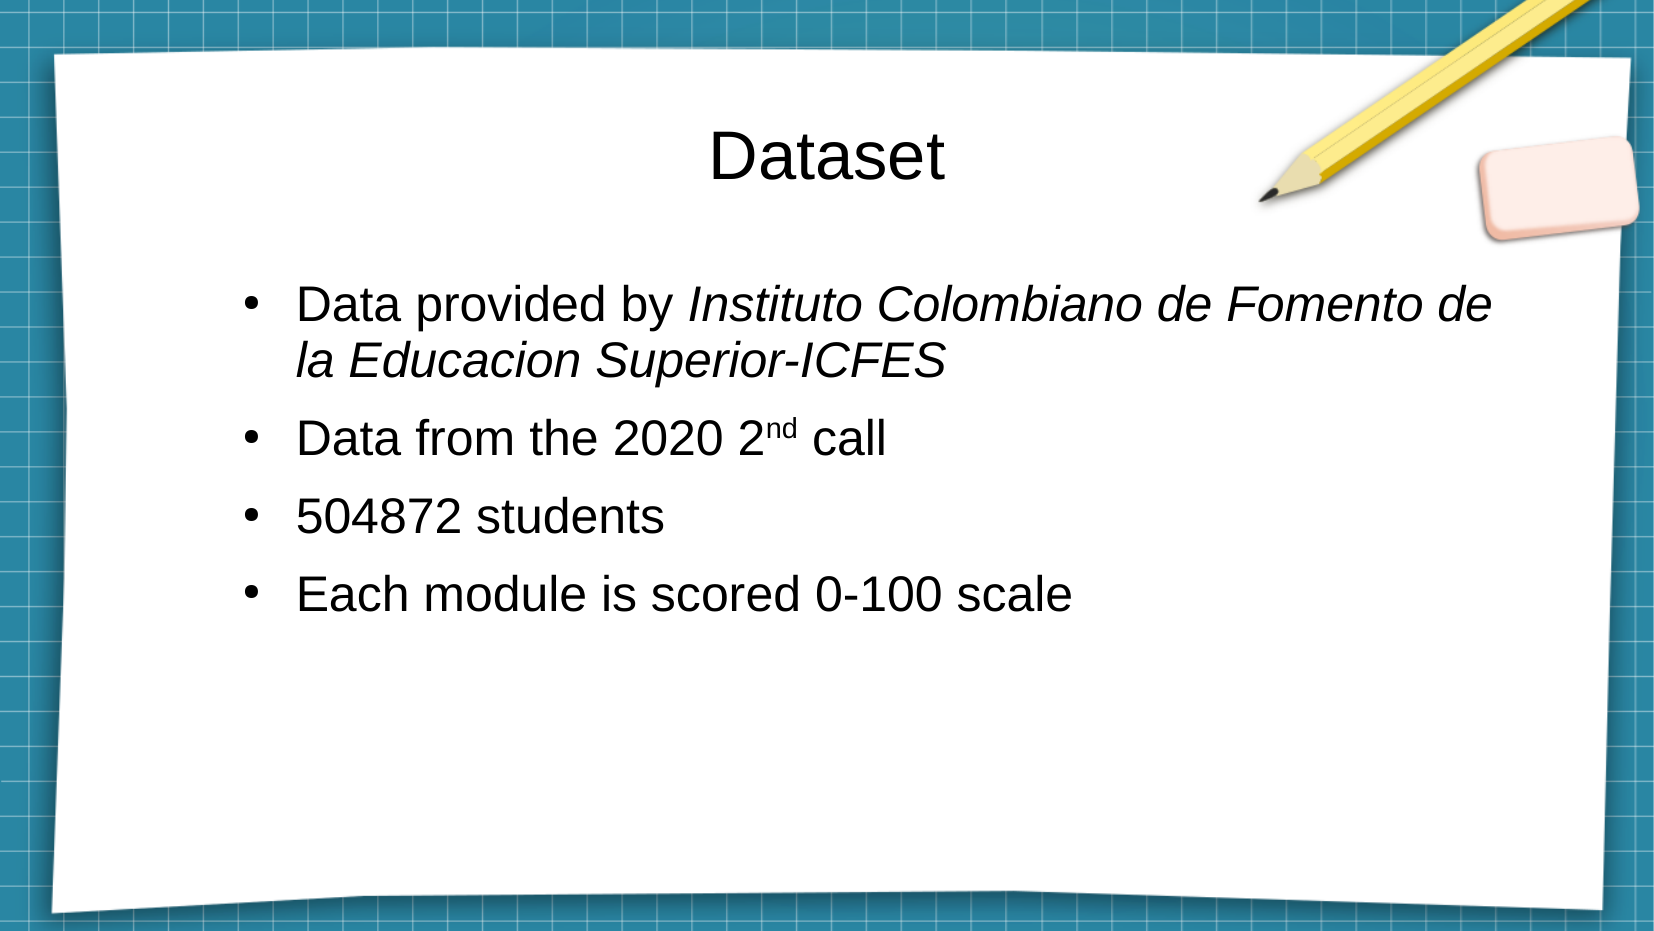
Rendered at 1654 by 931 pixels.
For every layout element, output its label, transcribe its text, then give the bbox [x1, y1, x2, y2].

title Dataset [82, 78, 1571, 234]
picture [0, 0, 1654, 931]
list Data provided by Instituto Colombiano de Fomento de la Educacion Superior-ICFES Data from the 2020 2nd call 504872 students Each module is scored 0-100 scale [225, 276, 1538, 817]
